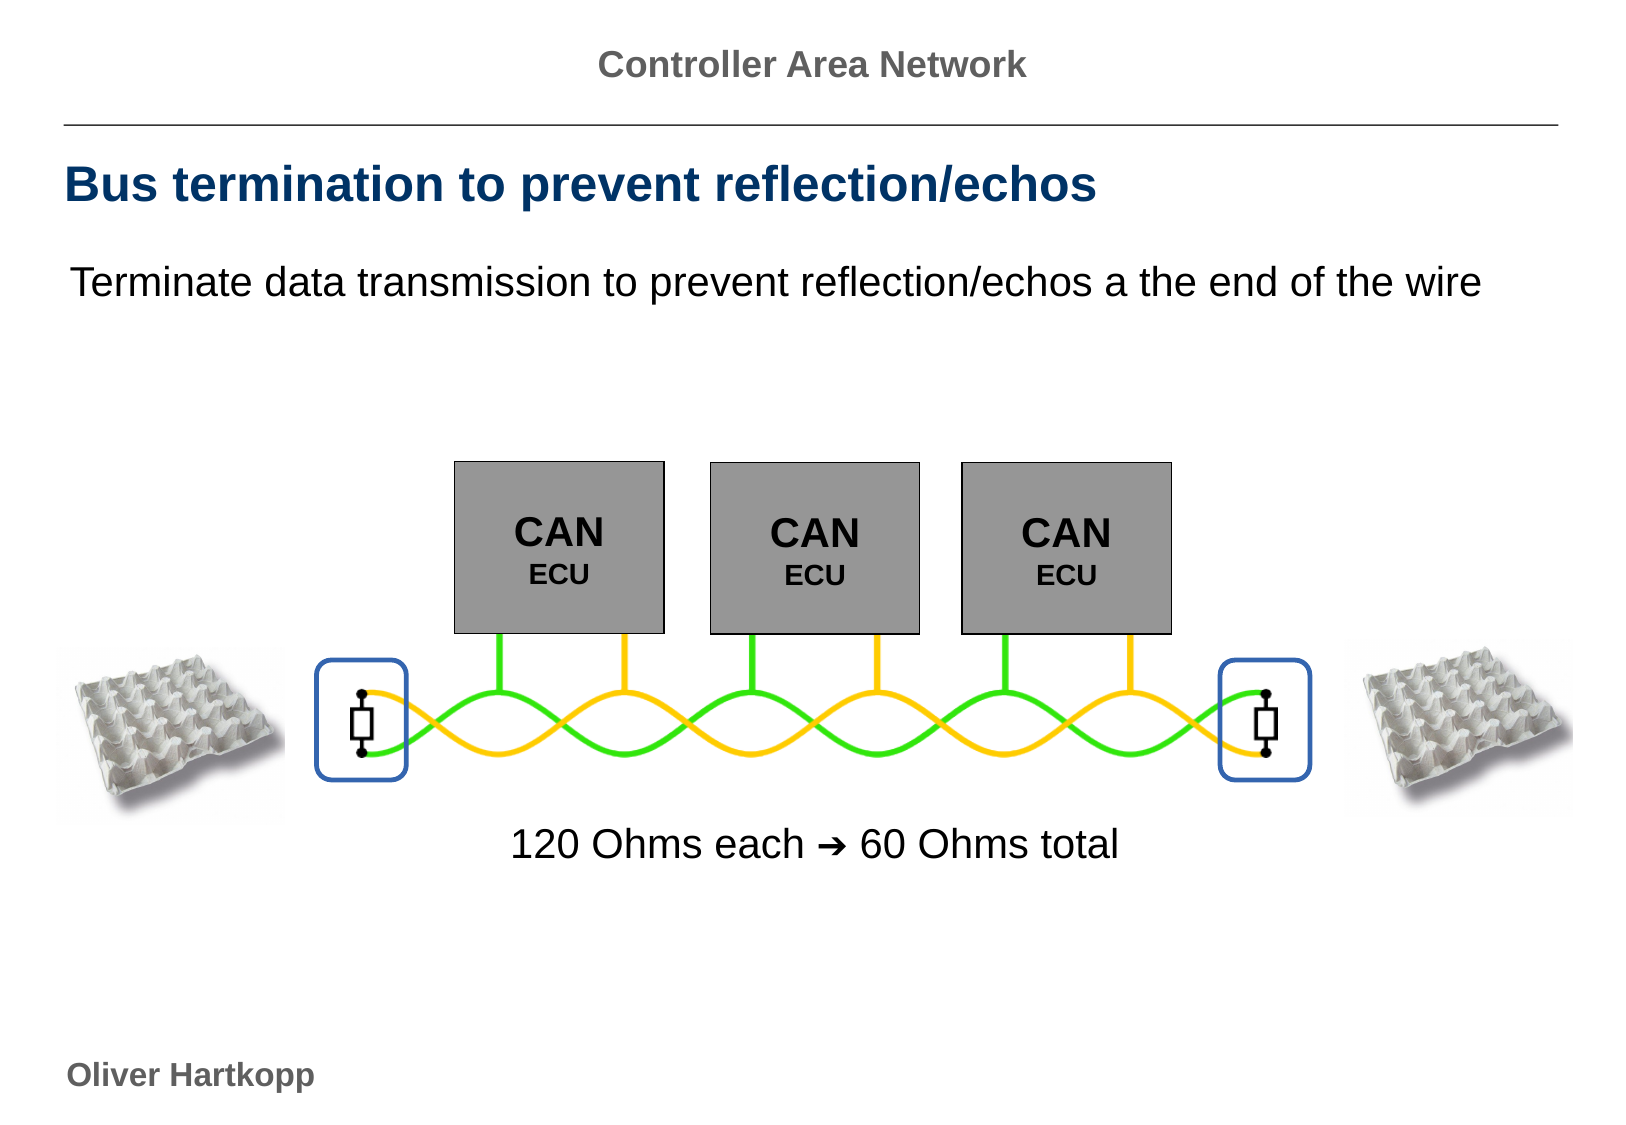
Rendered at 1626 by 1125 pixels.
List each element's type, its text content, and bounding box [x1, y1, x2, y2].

picture [56, 647, 285, 825]
text_box Bus termination to prevent reflection/echos [64, 151, 1558, 256]
picture [350, 465, 1278, 758]
picture [1223, 663, 1278, 758]
text_box CAN ECU [962, 462, 1172, 635]
picture [1344, 639, 1573, 817]
text_box CAN ECU [710, 462, 920, 635]
text_box CAN ECU [454, 461, 664, 634]
picture [350, 663, 403, 758]
text_box Terminate data transmission to prevent reflection/echos a the end of the wire [69, 254, 1564, 1008]
text_box 120 Ohms each ➔ 60 Ohms total [495, 809, 1152, 875]
